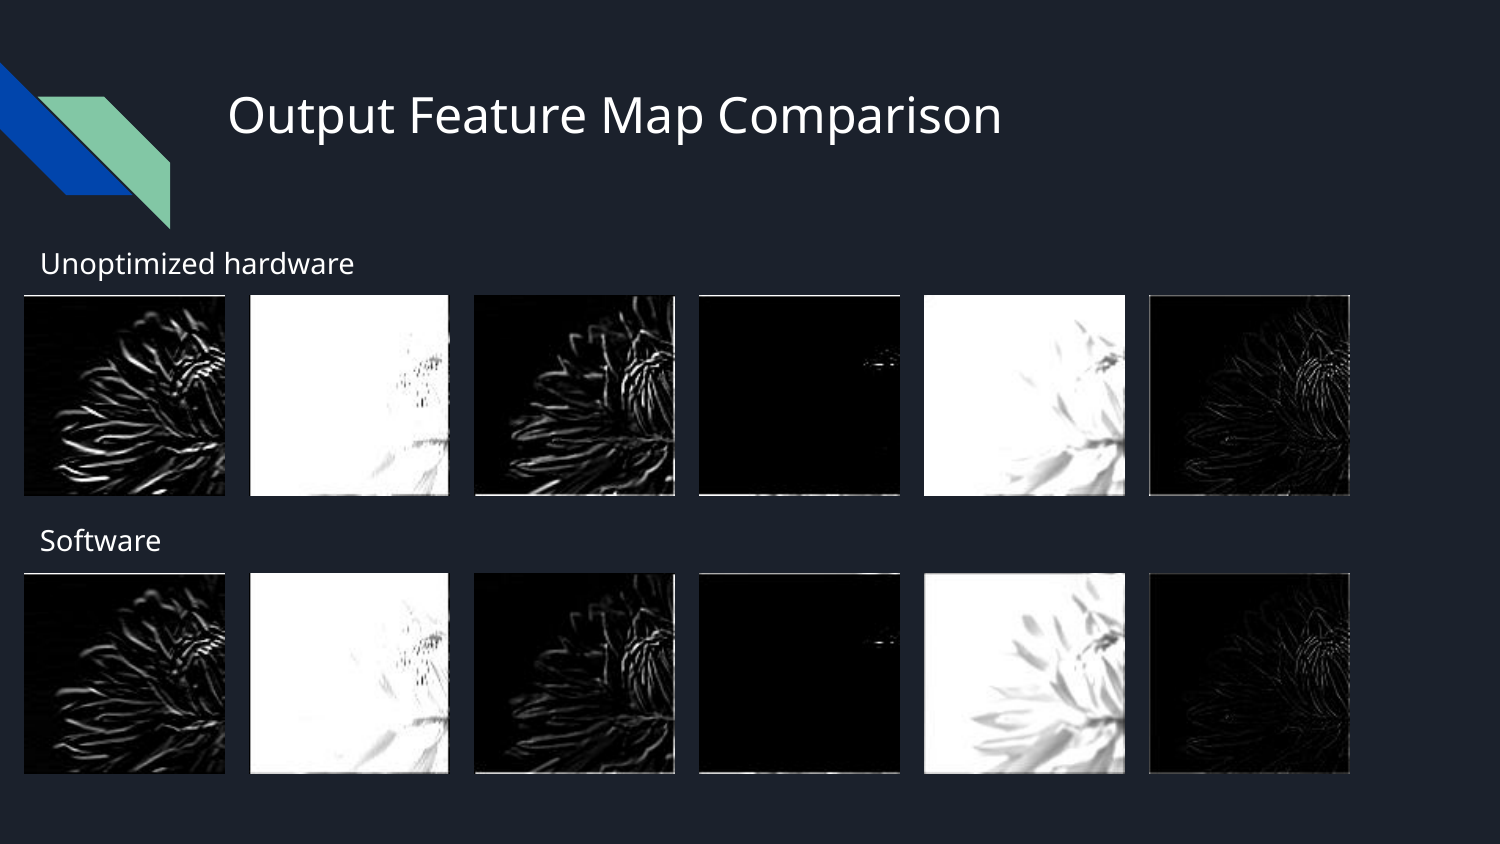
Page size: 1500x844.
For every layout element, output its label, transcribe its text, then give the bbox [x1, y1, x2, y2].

picture [249, 296, 450, 496]
picture [699, 295, 900, 496]
picture [699, 573, 900, 774]
picture [24, 573, 225, 774]
picture [474, 296, 675, 496]
picture [924, 573, 1125, 774]
picture [1149, 573, 1350, 774]
title Output Feature Map Comparison [212, 64, 1368, 215]
picture [249, 573, 450, 774]
picture [1149, 295, 1350, 496]
text_box Software [24, 507, 817, 573]
picture [924, 295, 1125, 496]
picture [24, 296, 225, 496]
text_box Unoptimized hardware [24, 230, 817, 296]
picture [474, 573, 675, 774]
